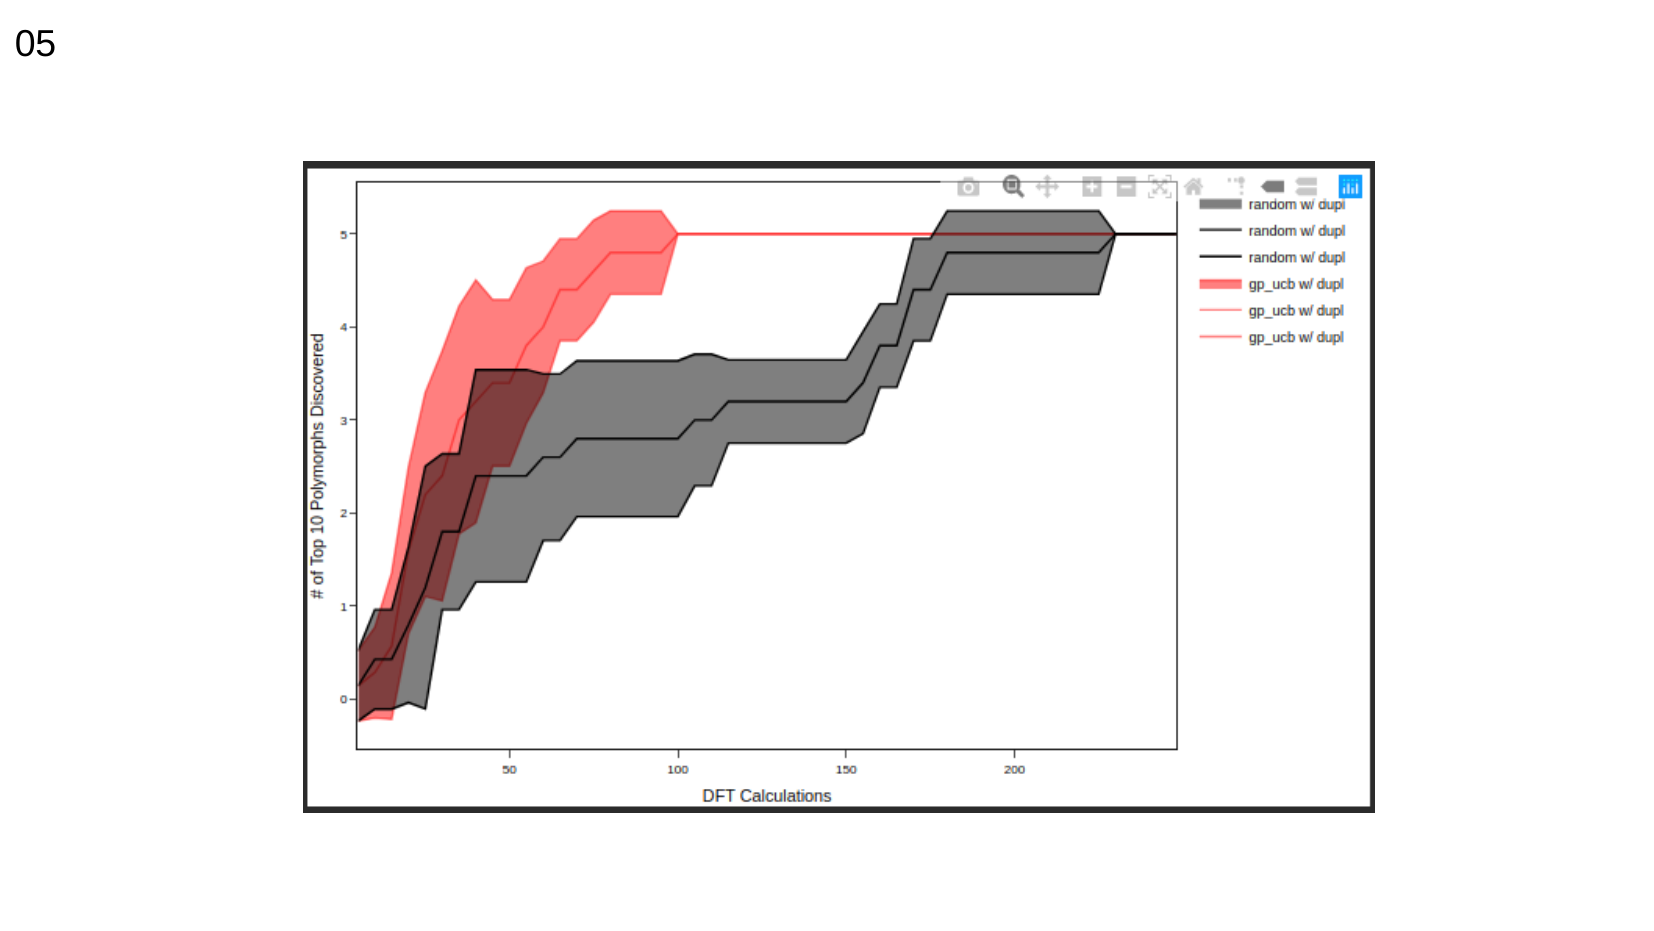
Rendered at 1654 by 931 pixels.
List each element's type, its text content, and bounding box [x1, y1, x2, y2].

picture [303, 161, 1375, 813]
text_box 05 [0, 15, 766, 72]
